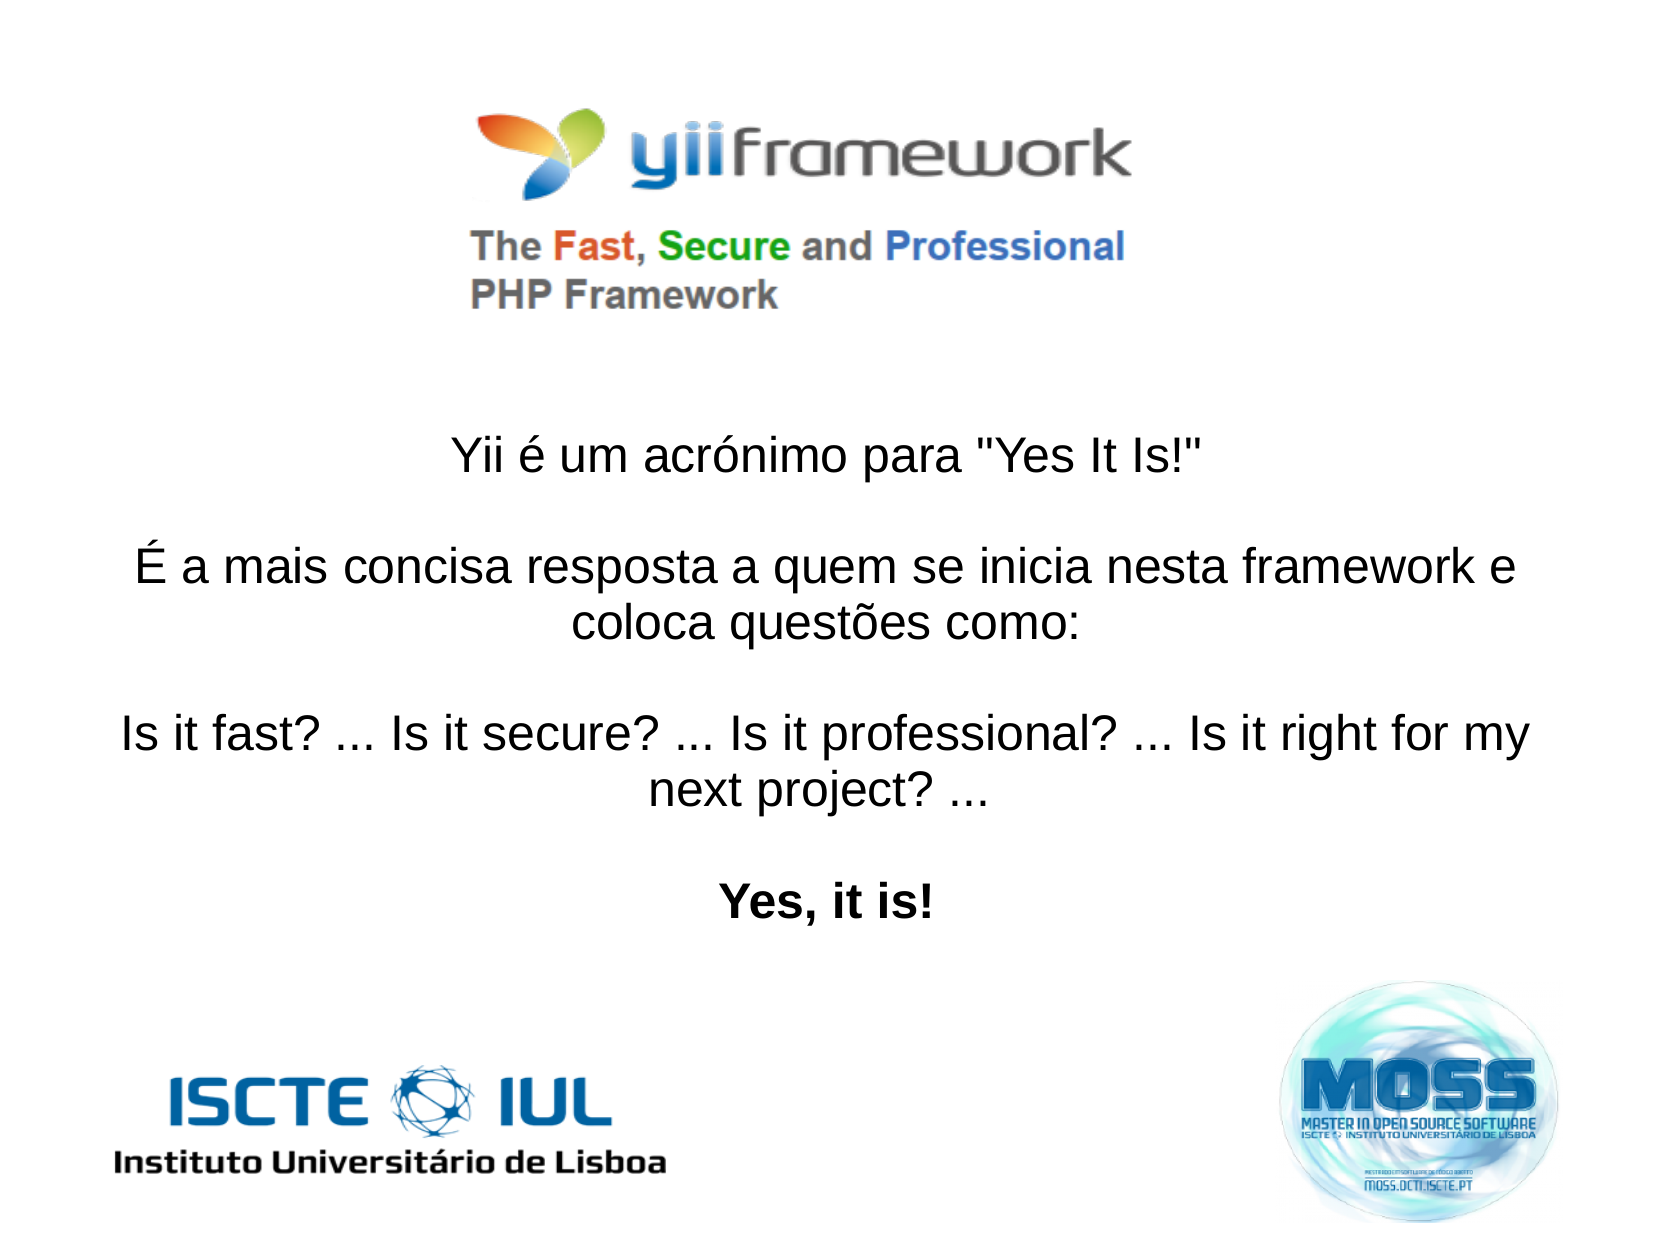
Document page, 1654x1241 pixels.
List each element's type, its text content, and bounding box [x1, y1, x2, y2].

picture [1275, 980, 1563, 1223]
picture [448, 106, 1160, 331]
subtitle Yii é um acrónimo para "Yes It Is!" É a mais concisa resposta a quem se inicia nesta framework e coloca questões como: Is it fast? ... Is it secure? ... Is it professional? ... Is it right for my next project? ... Yes, it is! [82, 290, 1571, 1010]
picture [70, 1056, 674, 1182]
